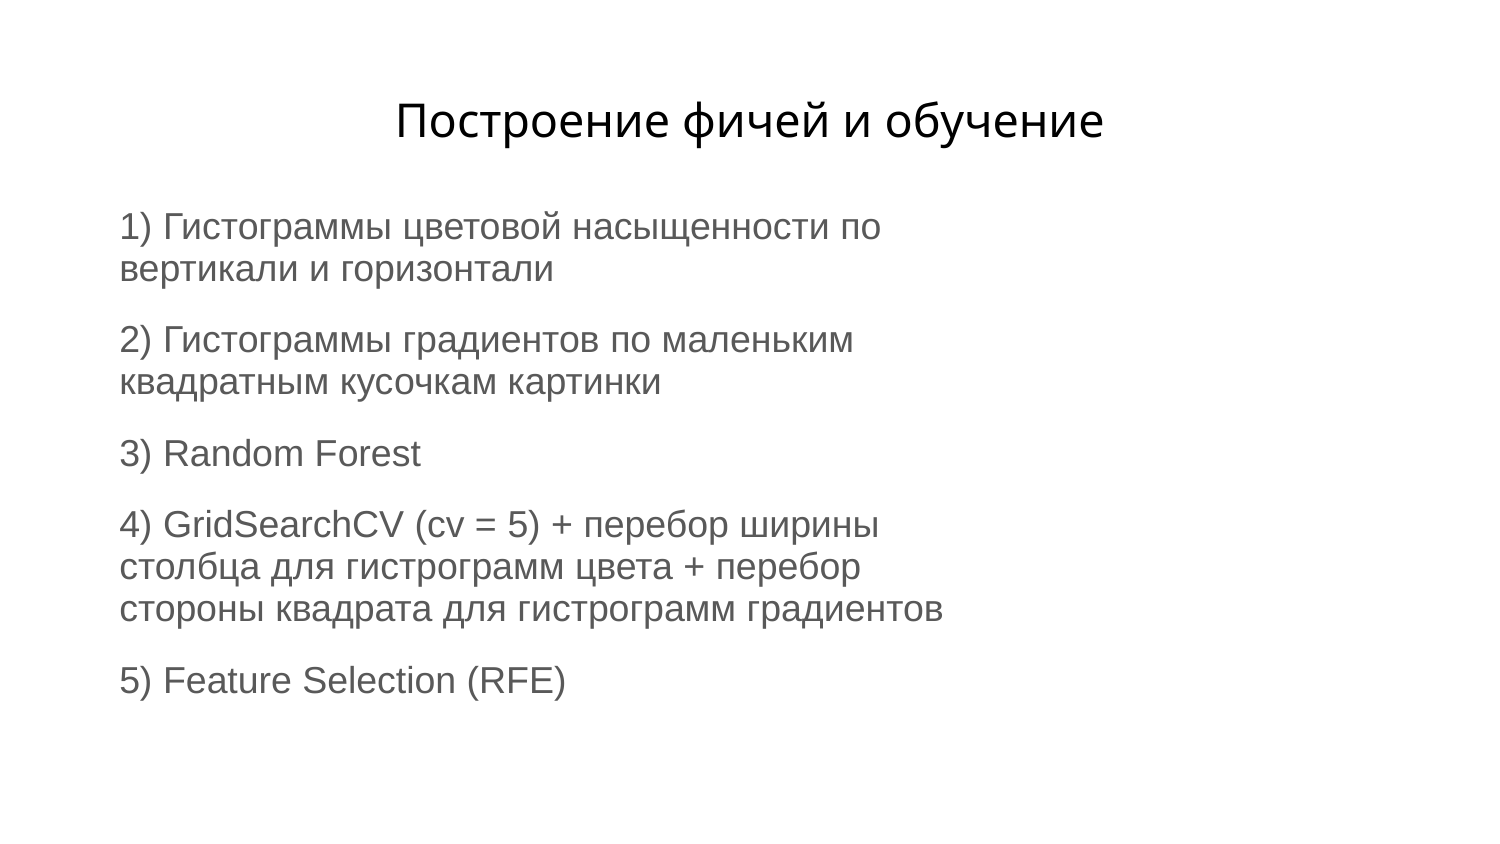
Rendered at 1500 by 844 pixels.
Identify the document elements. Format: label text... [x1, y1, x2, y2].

list 1) Гистограммы цветовой насыщенности по вертикали и горизонтали 2) Гистограммы градиентов по маленьким квадратным кусочкам картинки 3) Random Forest 4) GridSearchCV (cv = 5) + перебор ширины столбца для гистрограмм цвета + перебор стороны квадрата для гистрограмм градиентов 5) Feature Selection (RFE) [104, 190, 1021, 751]
title Построение фичей и обучение [51, 72, 1449, 167]
